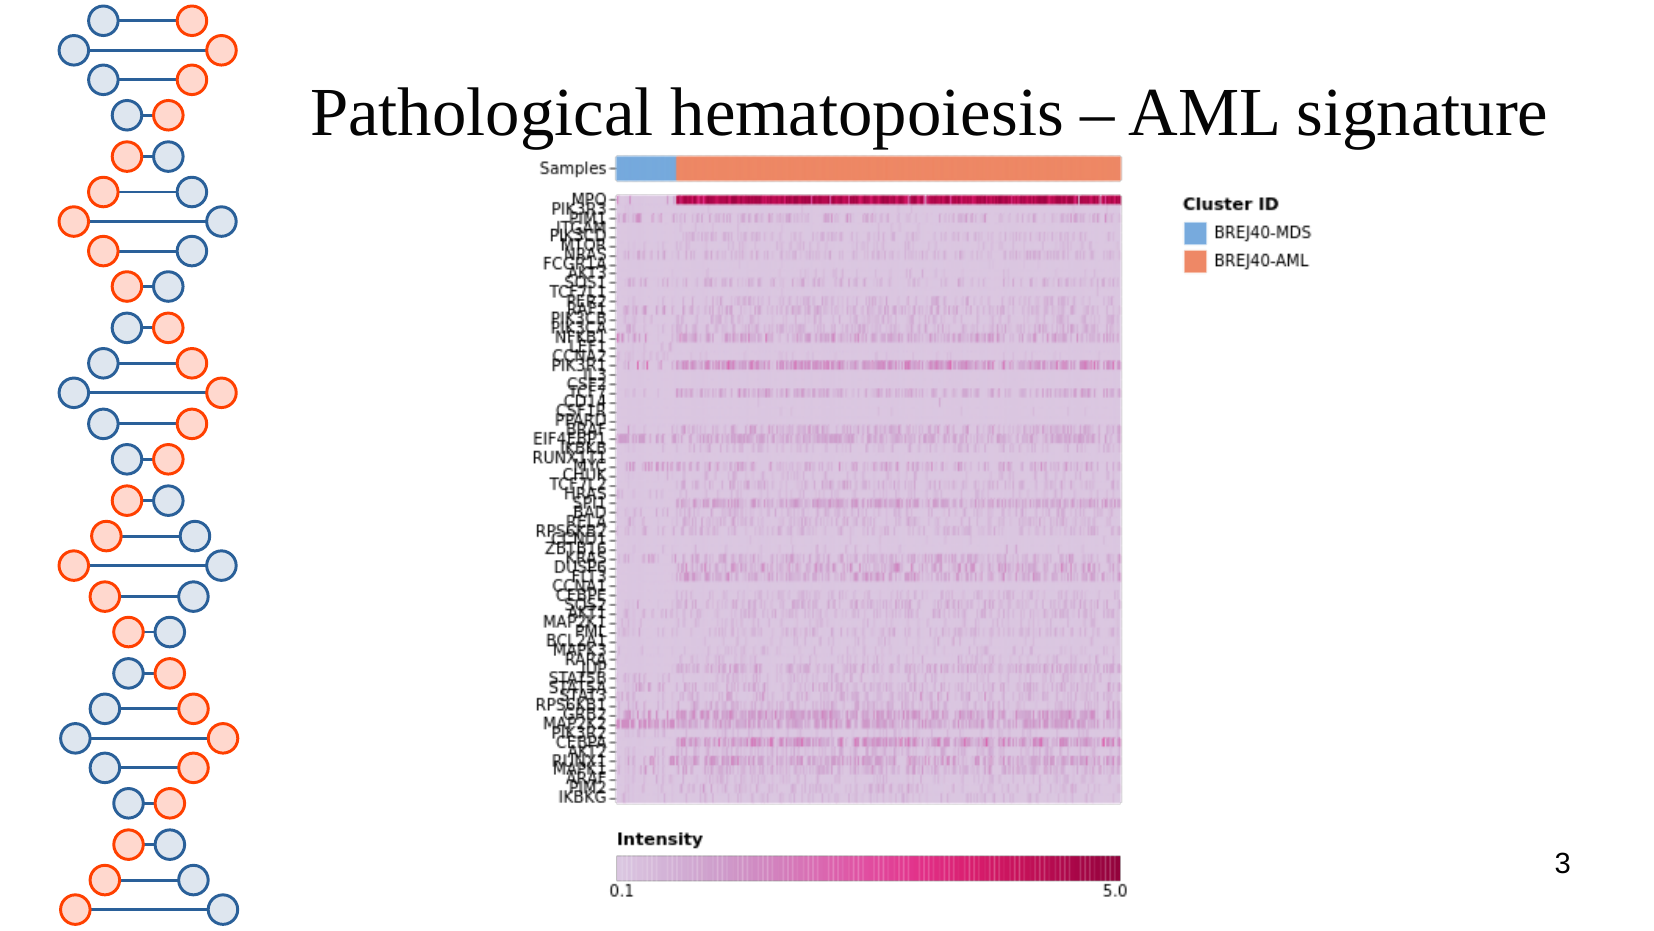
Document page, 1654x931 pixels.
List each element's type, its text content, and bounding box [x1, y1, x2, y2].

title Pathological hematopoiesis – AML signature [265, 35, 1595, 189]
picture [531, 118, 1313, 901]
